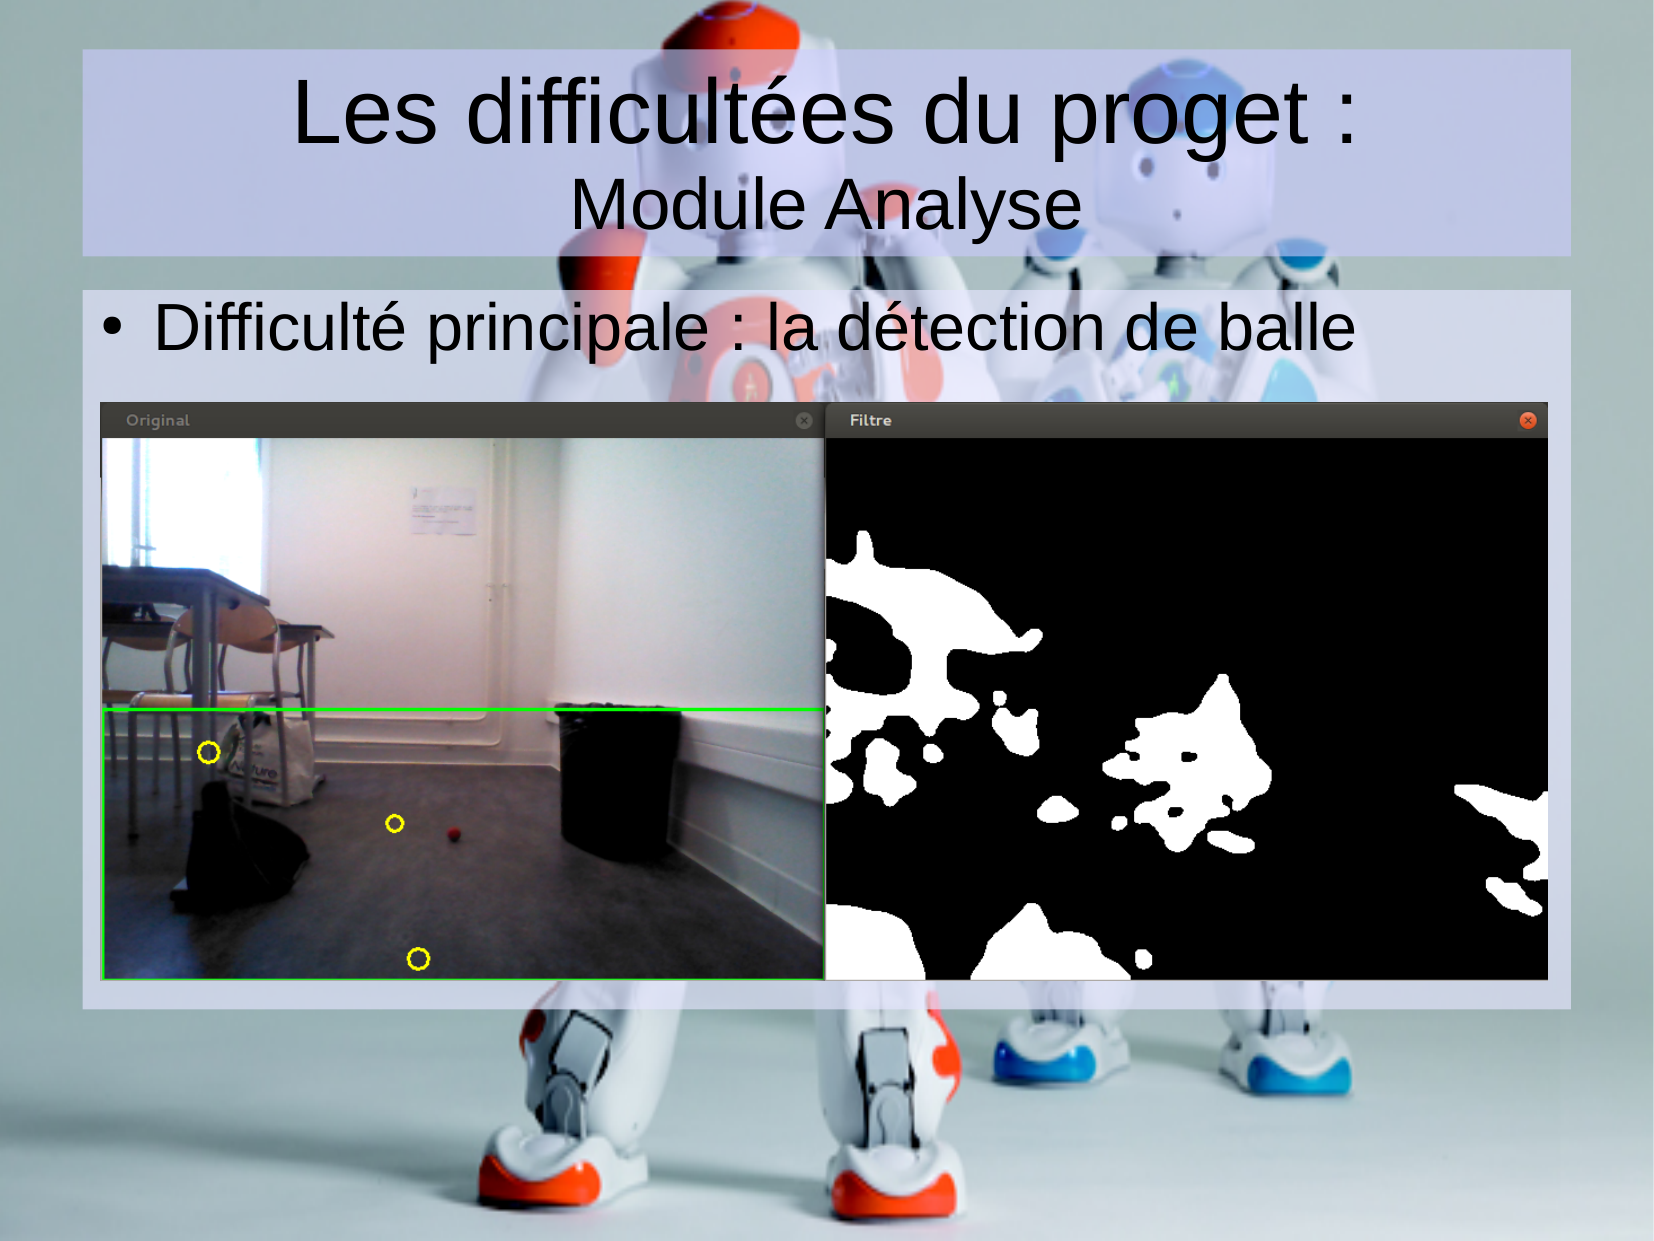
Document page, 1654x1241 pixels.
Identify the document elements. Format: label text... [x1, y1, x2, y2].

list Difficulté principale : la détection de balle [82, 290, 1571, 1010]
picture [0, 0, 1654, 1241]
title Les difficultées du proget : Module Analyse [82, 49, 1571, 257]
